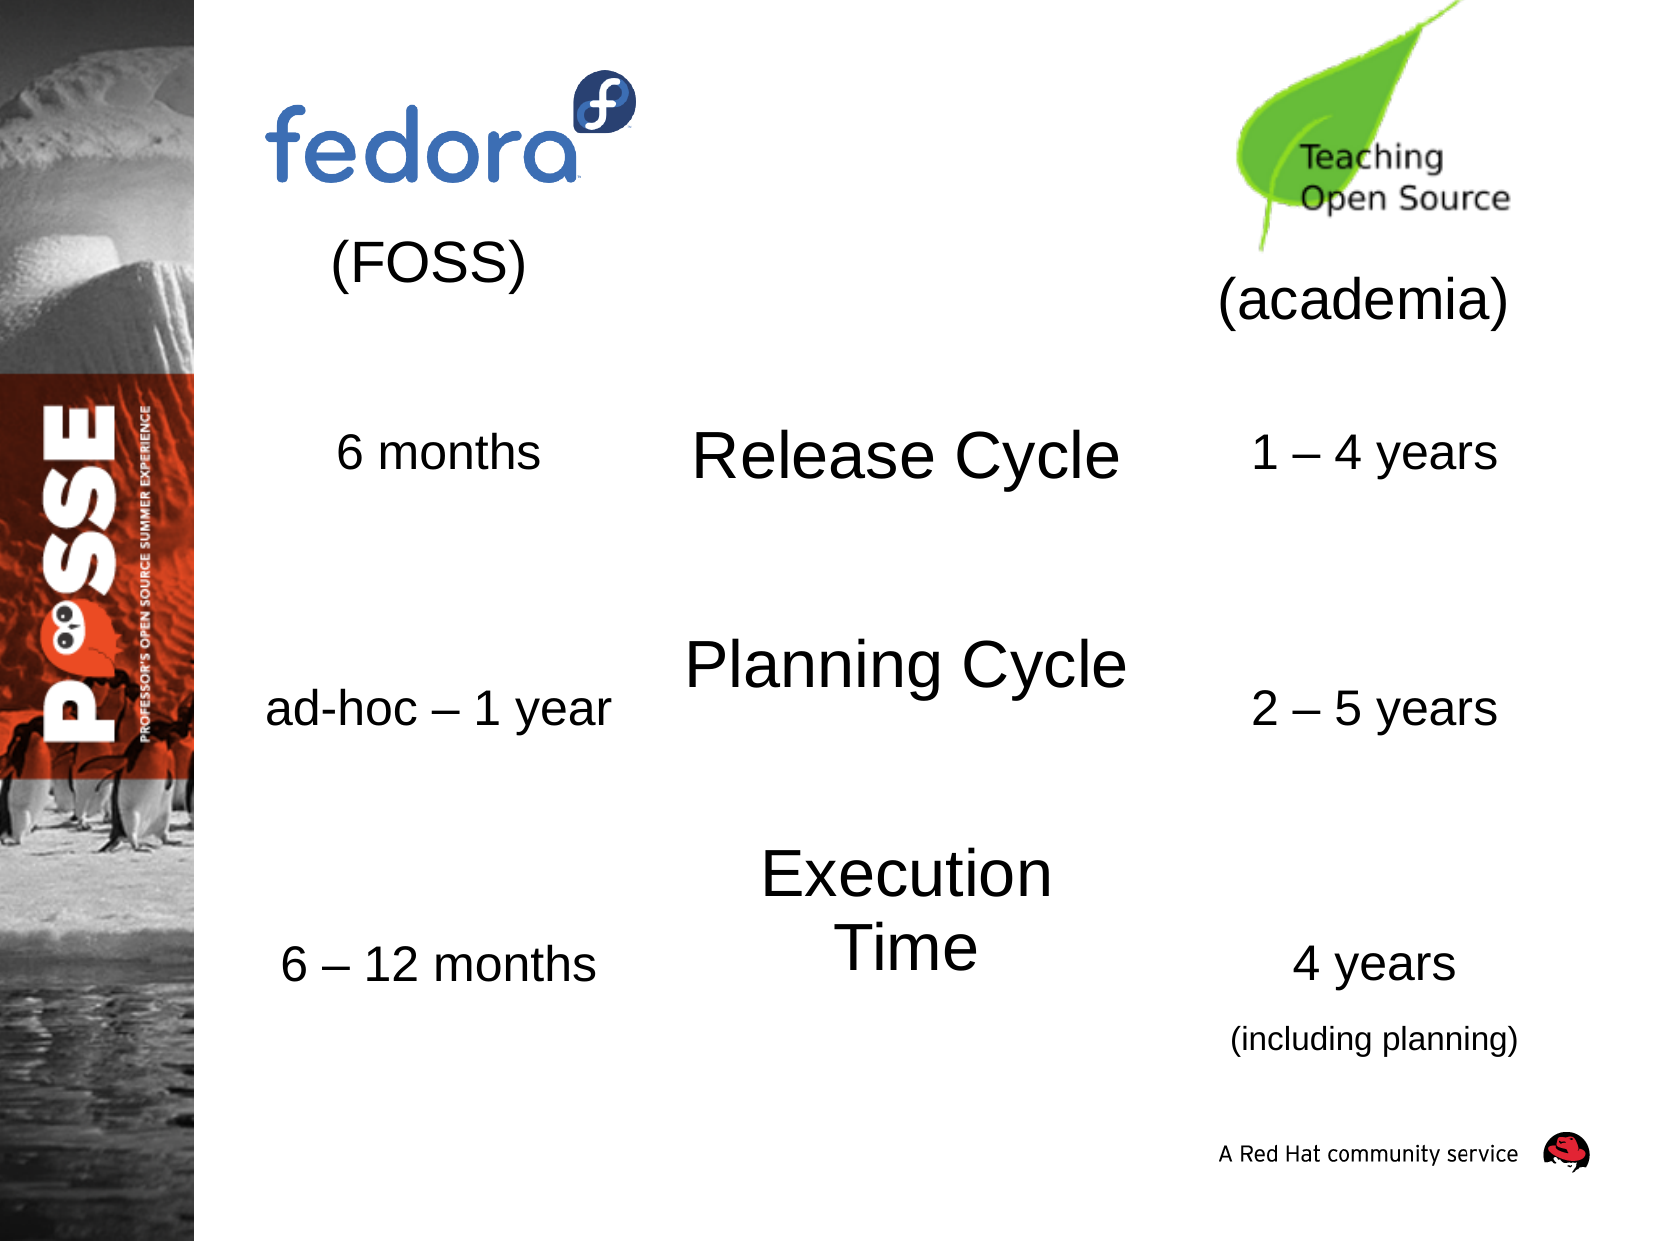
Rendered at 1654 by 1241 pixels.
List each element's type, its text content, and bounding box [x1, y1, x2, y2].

picture [0, 0, 194, 1241]
list 1 – 4 years 2 – 5 years 4 years (including planning) [1151, 423, 1598, 1058]
list Release Cycle Planning Cycle Execution Time [683, 418, 1130, 1060]
picture [1235, 0, 1513, 259]
text_box (FOSS) [286, 222, 573, 324]
text_box (academia) [1155, 259, 1573, 361]
list 6 months ad-hoc – 1 year 6 – 12 months [216, 424, 662, 1079]
picture [1219, 1132, 1591, 1181]
picture [265, 70, 636, 183]
